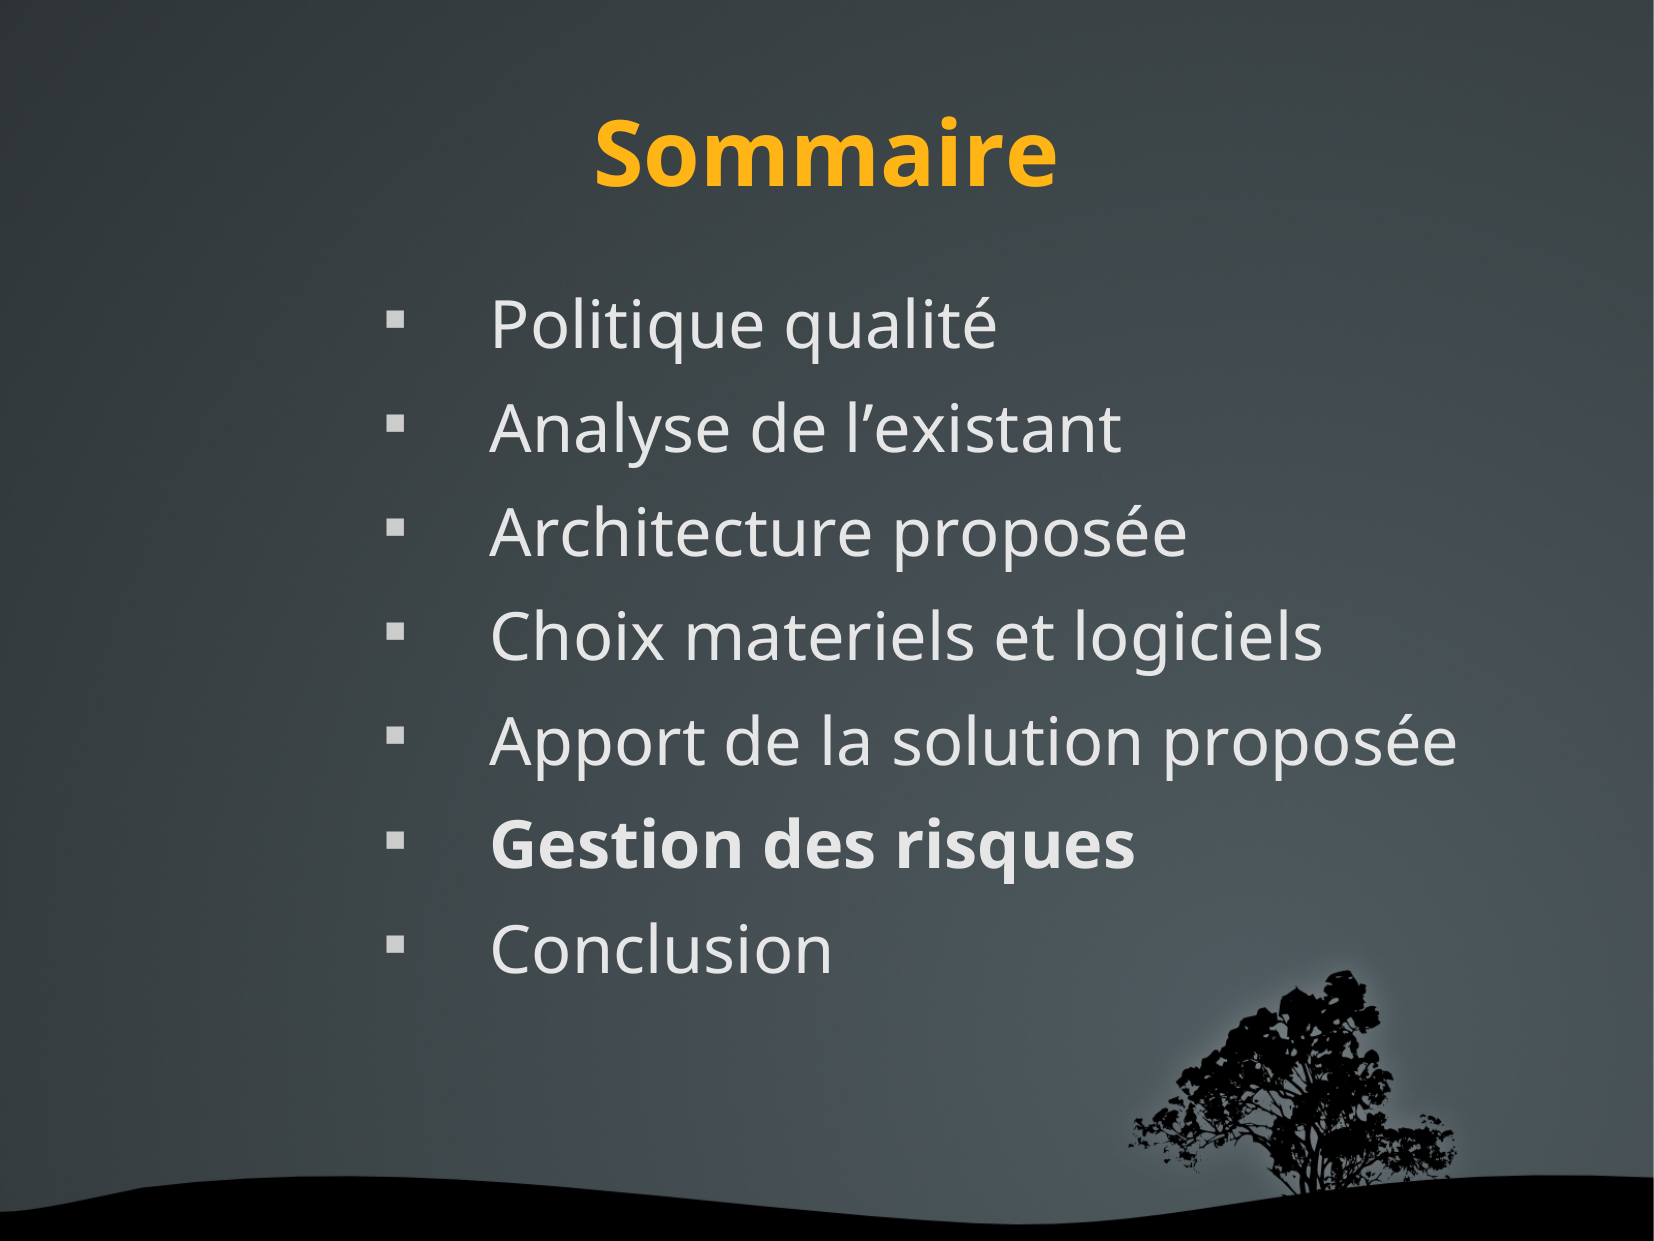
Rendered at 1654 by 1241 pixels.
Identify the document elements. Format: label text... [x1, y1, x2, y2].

picture [0, 0, 1654, 1241]
title Sommaire [82, 49, 1571, 257]
list Politique qualité Analyse de l’existant Architecture proposée Choix materiels et logiciels Apport de la solution proposée Gestion des risques Conclusion [348, 284, 1483, 1034]
